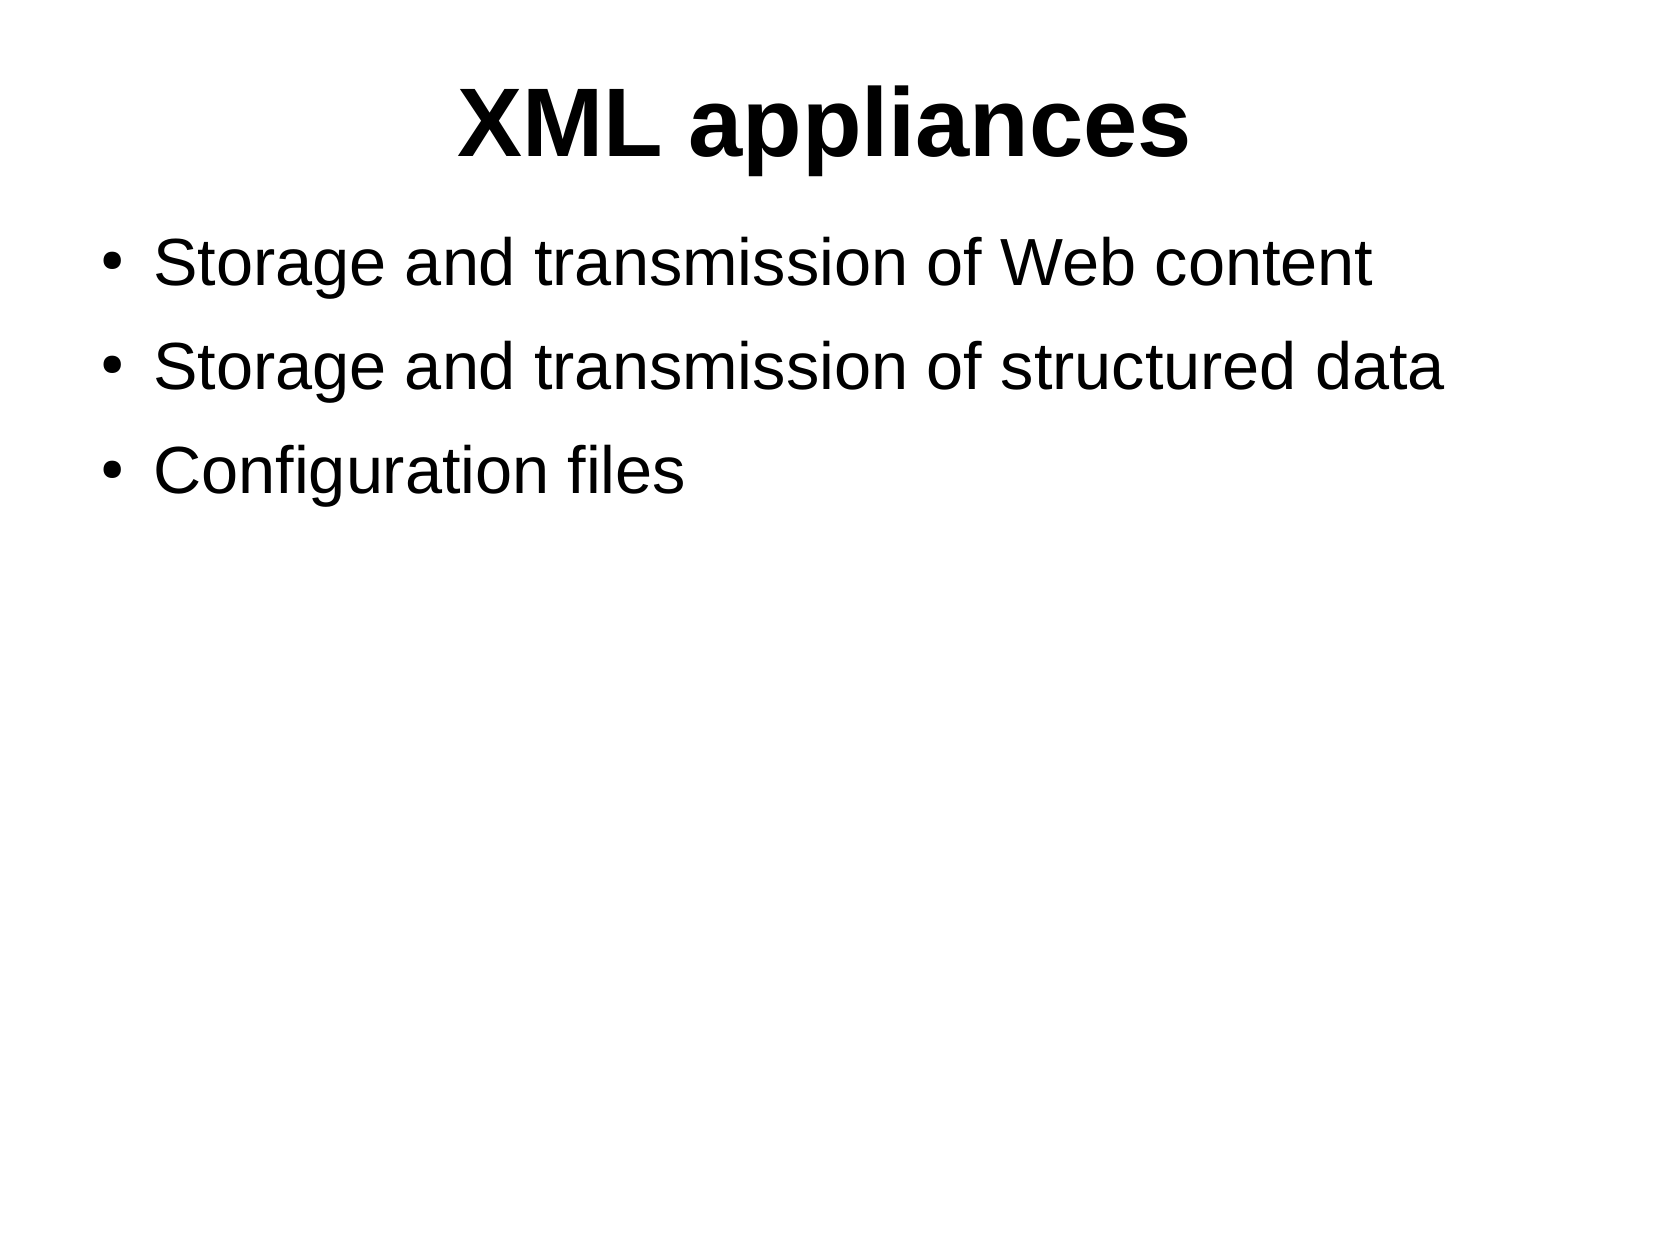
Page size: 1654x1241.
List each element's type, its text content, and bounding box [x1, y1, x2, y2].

list Storage and transmission of Web content Storage and transmission of structured data Configuration files [82, 225, 1538, 1186]
title XML appliances [82, 49, 1571, 196]
